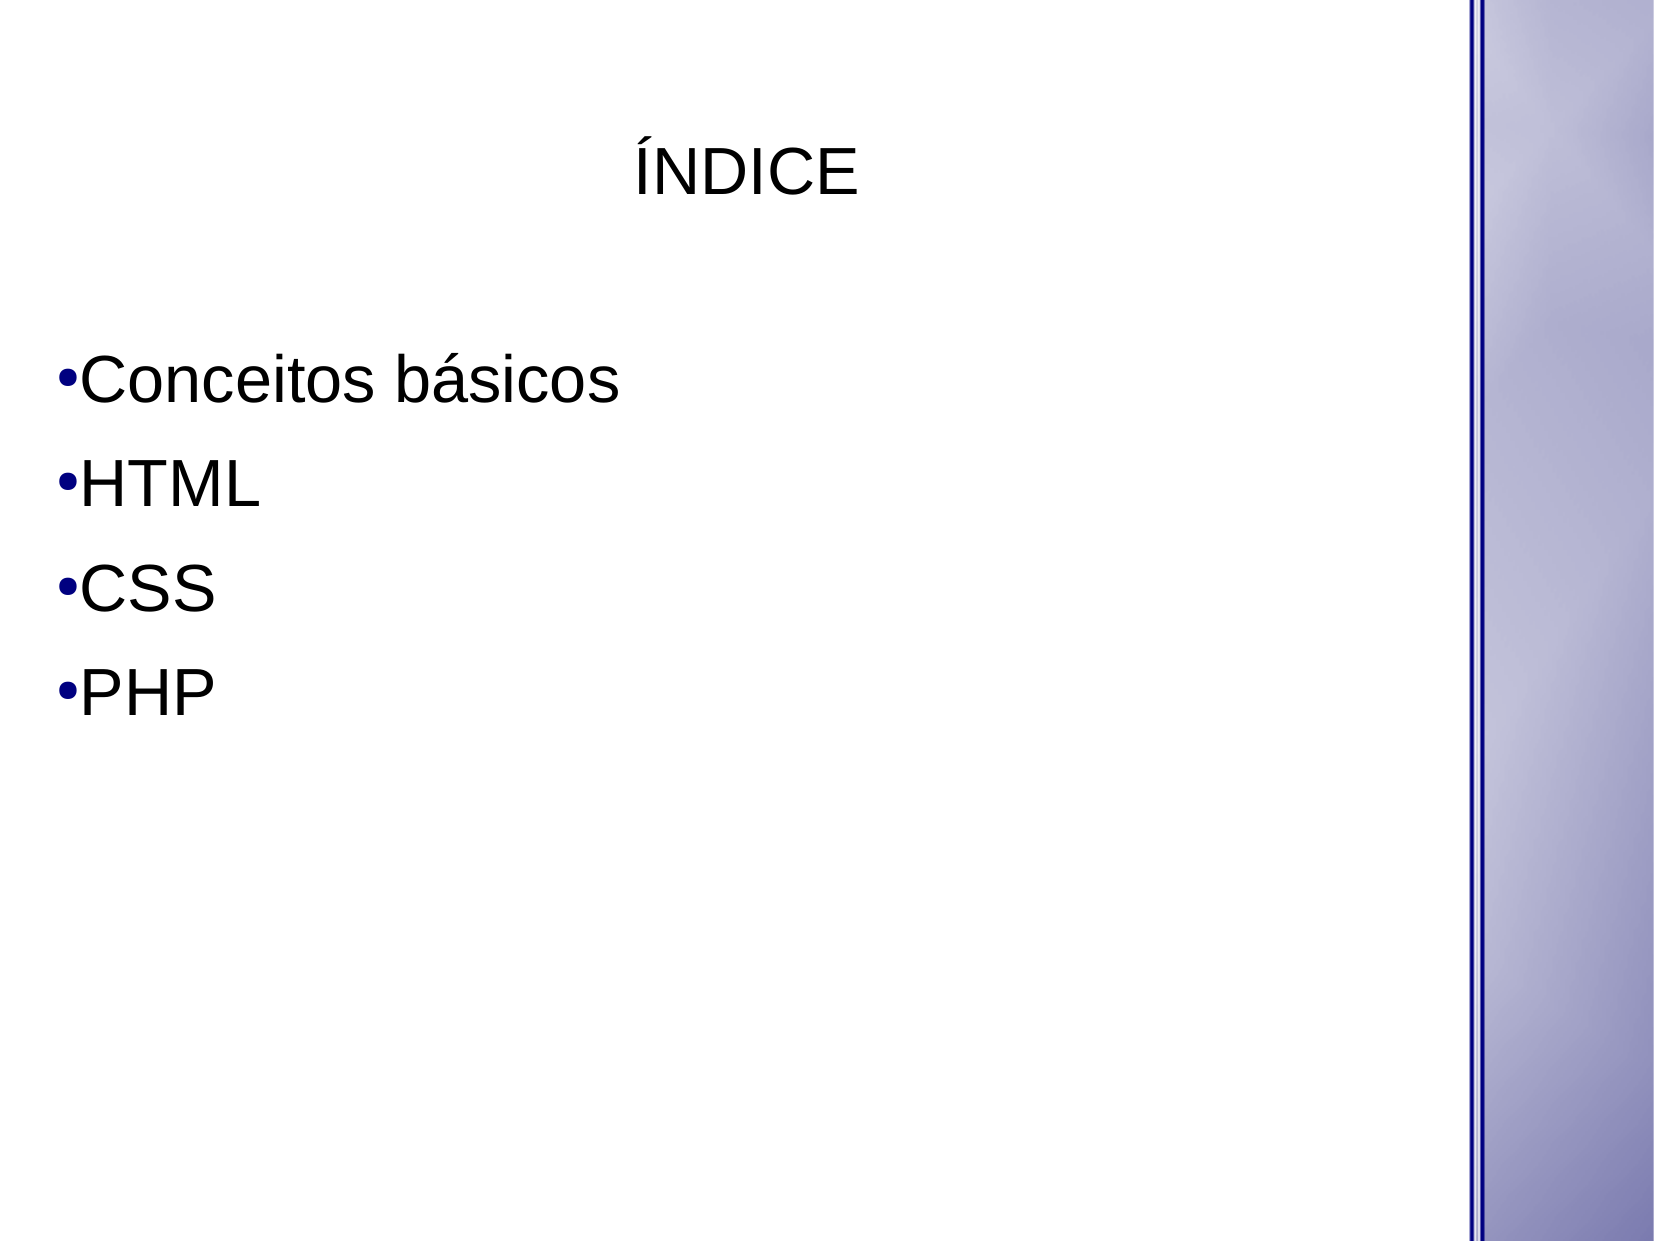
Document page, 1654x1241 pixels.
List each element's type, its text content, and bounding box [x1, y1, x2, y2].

picture [0, 0, 1654, 1241]
list ÍNDICE Conceitos básicos HTML CSS PHP [47, 29, 1447, 1241]
